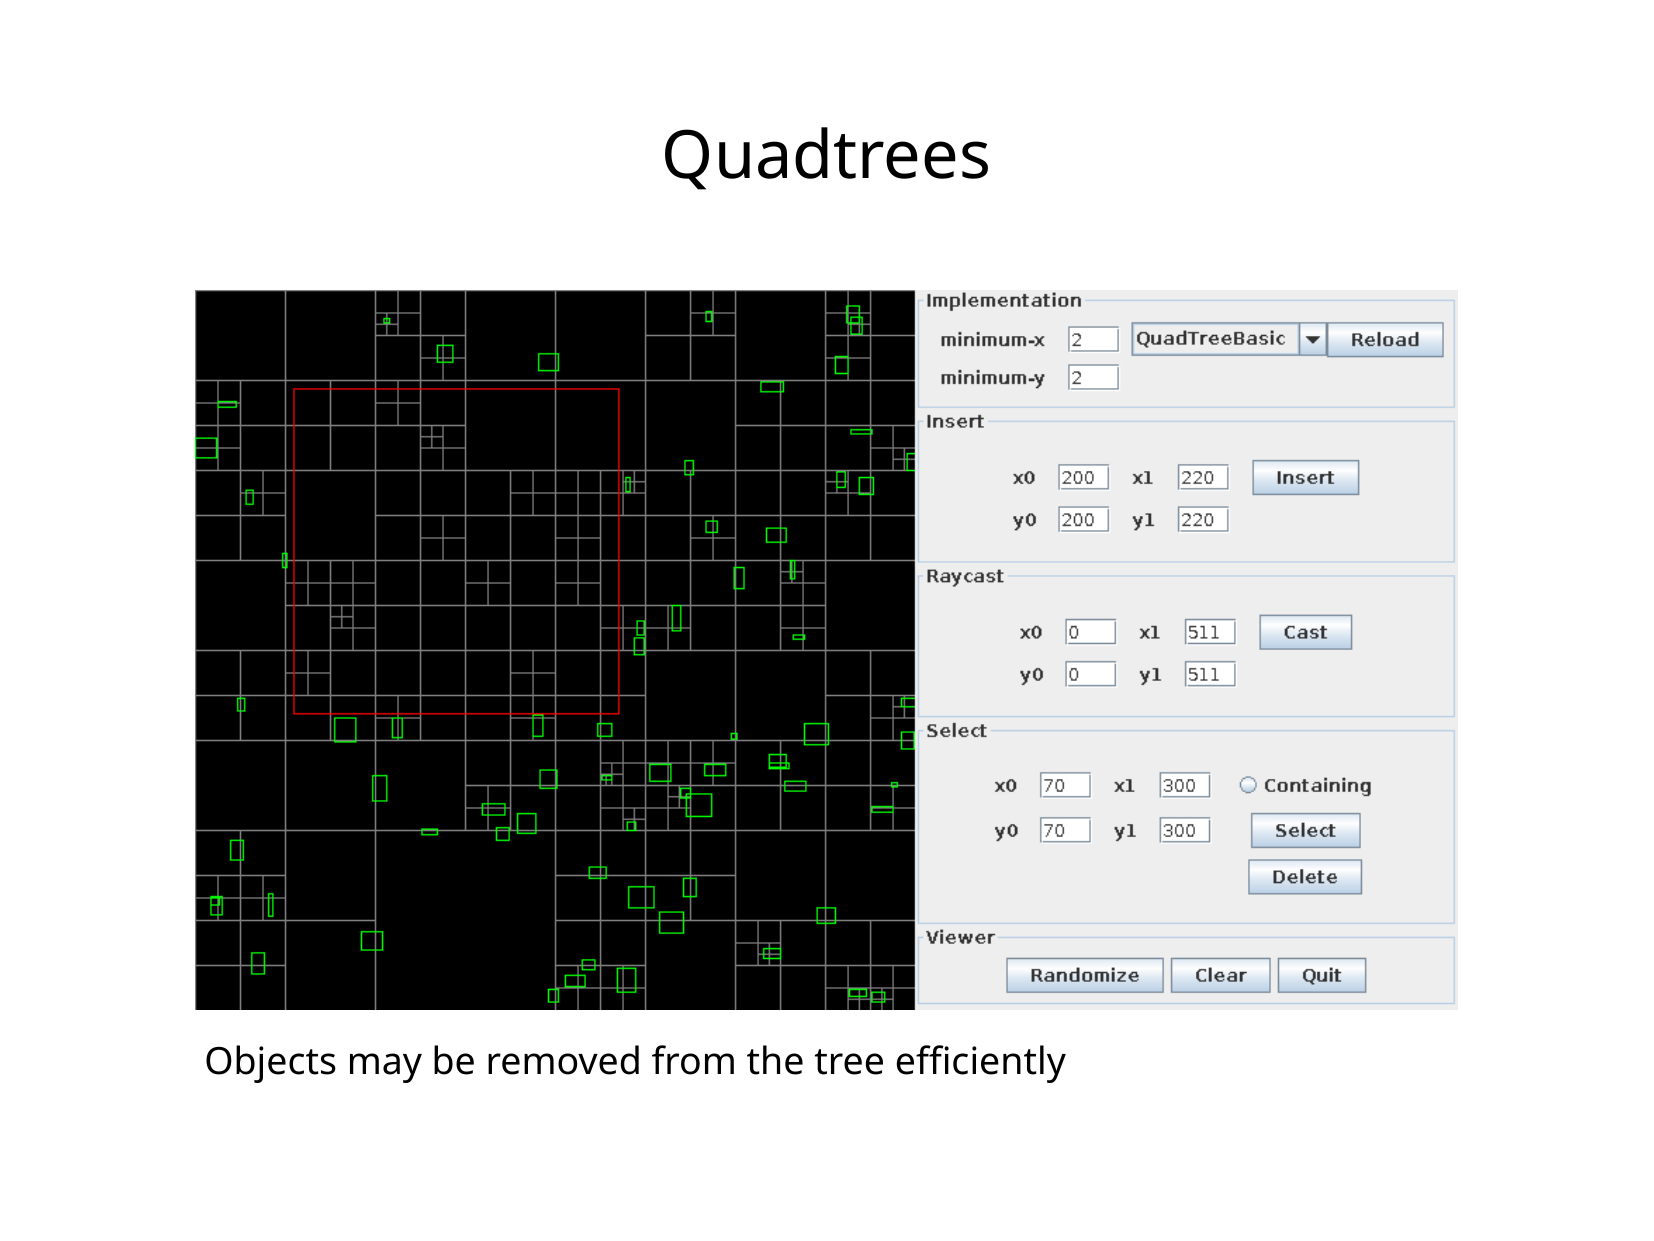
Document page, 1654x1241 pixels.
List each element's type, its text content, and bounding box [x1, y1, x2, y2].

text_box Objects may be removed from the tree efficiently [189, 1027, 1040, 1088]
title Quadtrees [82, 49, 1571, 257]
picture [195, 290, 1458, 1010]
